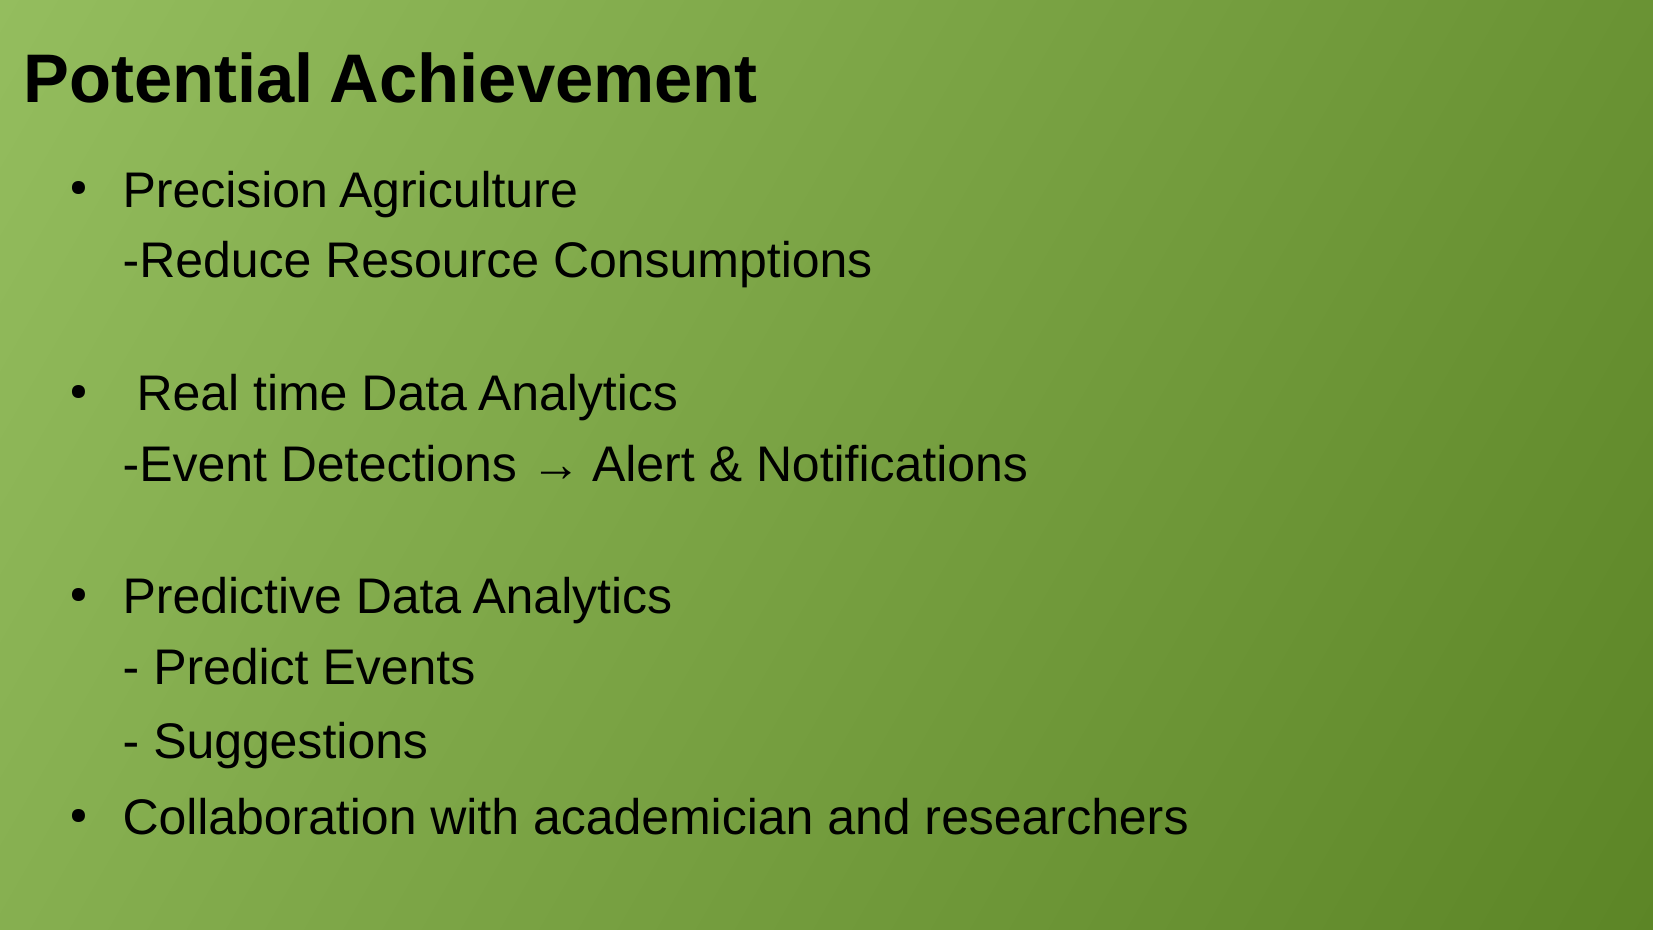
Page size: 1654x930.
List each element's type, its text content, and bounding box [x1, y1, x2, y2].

title Potential Achievement [23, 1, 1512, 157]
list Precision Agriculture -Reduce Resource Consumptions Real time Data Analytics -Event Detections → Alert & Notifications Predictive Data Analytics - Predict Events - Suggestions Collaboration with academician and researchers [51, 161, 1540, 920]
